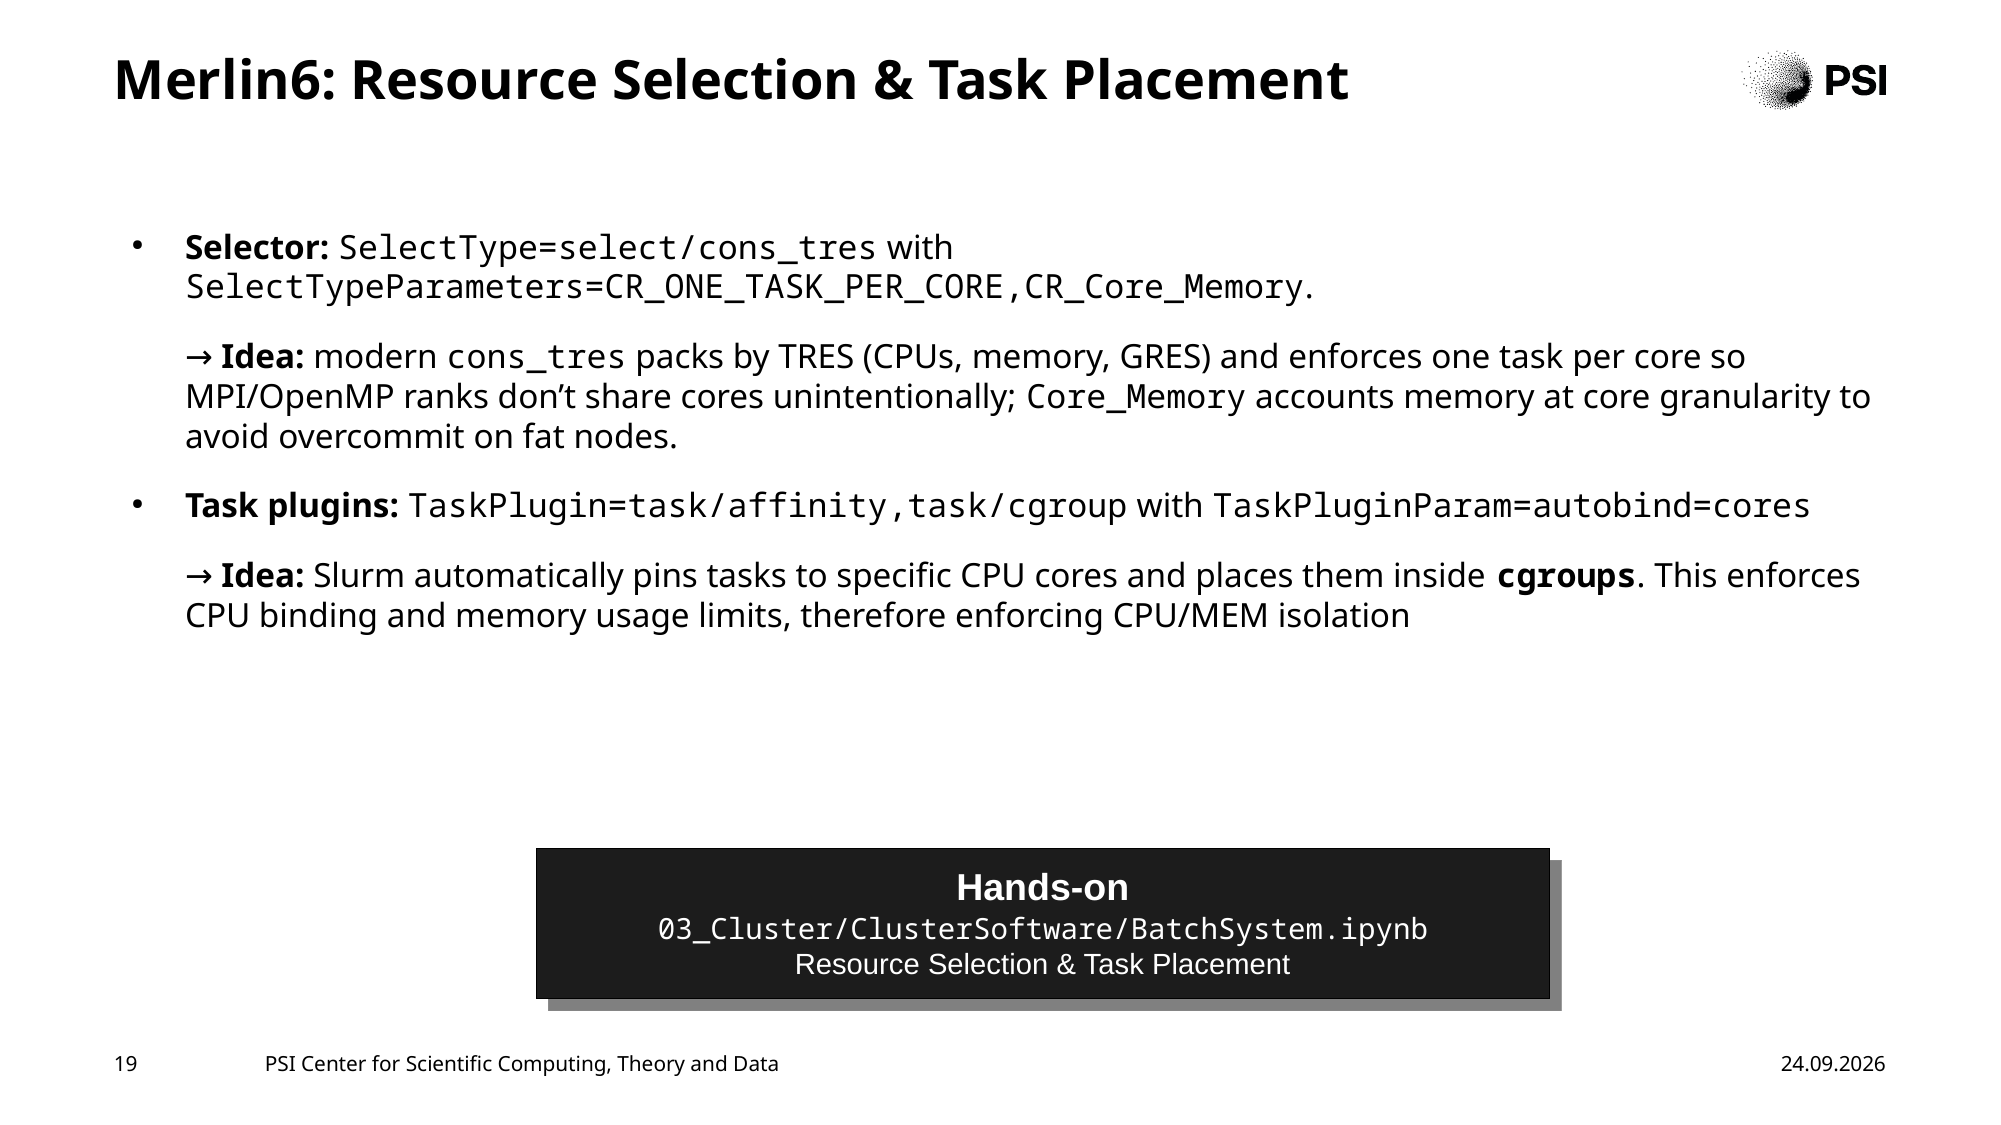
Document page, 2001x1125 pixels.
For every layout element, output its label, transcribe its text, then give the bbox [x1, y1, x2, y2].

list Selector: SelectType=select/cons_tres with SelectTypeParameters=CR_ONE_TASK_PER_CORE,CR_Core_Memory. → Idea: modern cons_tres packs by TRES (CPUs, memory, GRES) and enforces one task per core so MPI/OpenMP ranks don’t share cores unintentionally; Core_Memory accounts memory at core granularity to avoid overcommit on fat nodes. Task plugins: TaskPlugin=task/affinity,task/cgroup with TaskPluginParam=autobind=cores → Idea: Slurm automatically pins tasks to specific CPU cores and places them inside cgroups. This enforces CPU binding and memory usage limits, therefore enforcing CPU/MEM isolation [114, 225, 1876, 988]
title Merlin6: Resource Selection & Task Placement [114, 45, 1585, 179]
text_box Hands-on 03_Cluster/ClusterSoftware/BatchSystem.ipynb Resource Selection & Task Placement [536, 848, 1550, 999]
